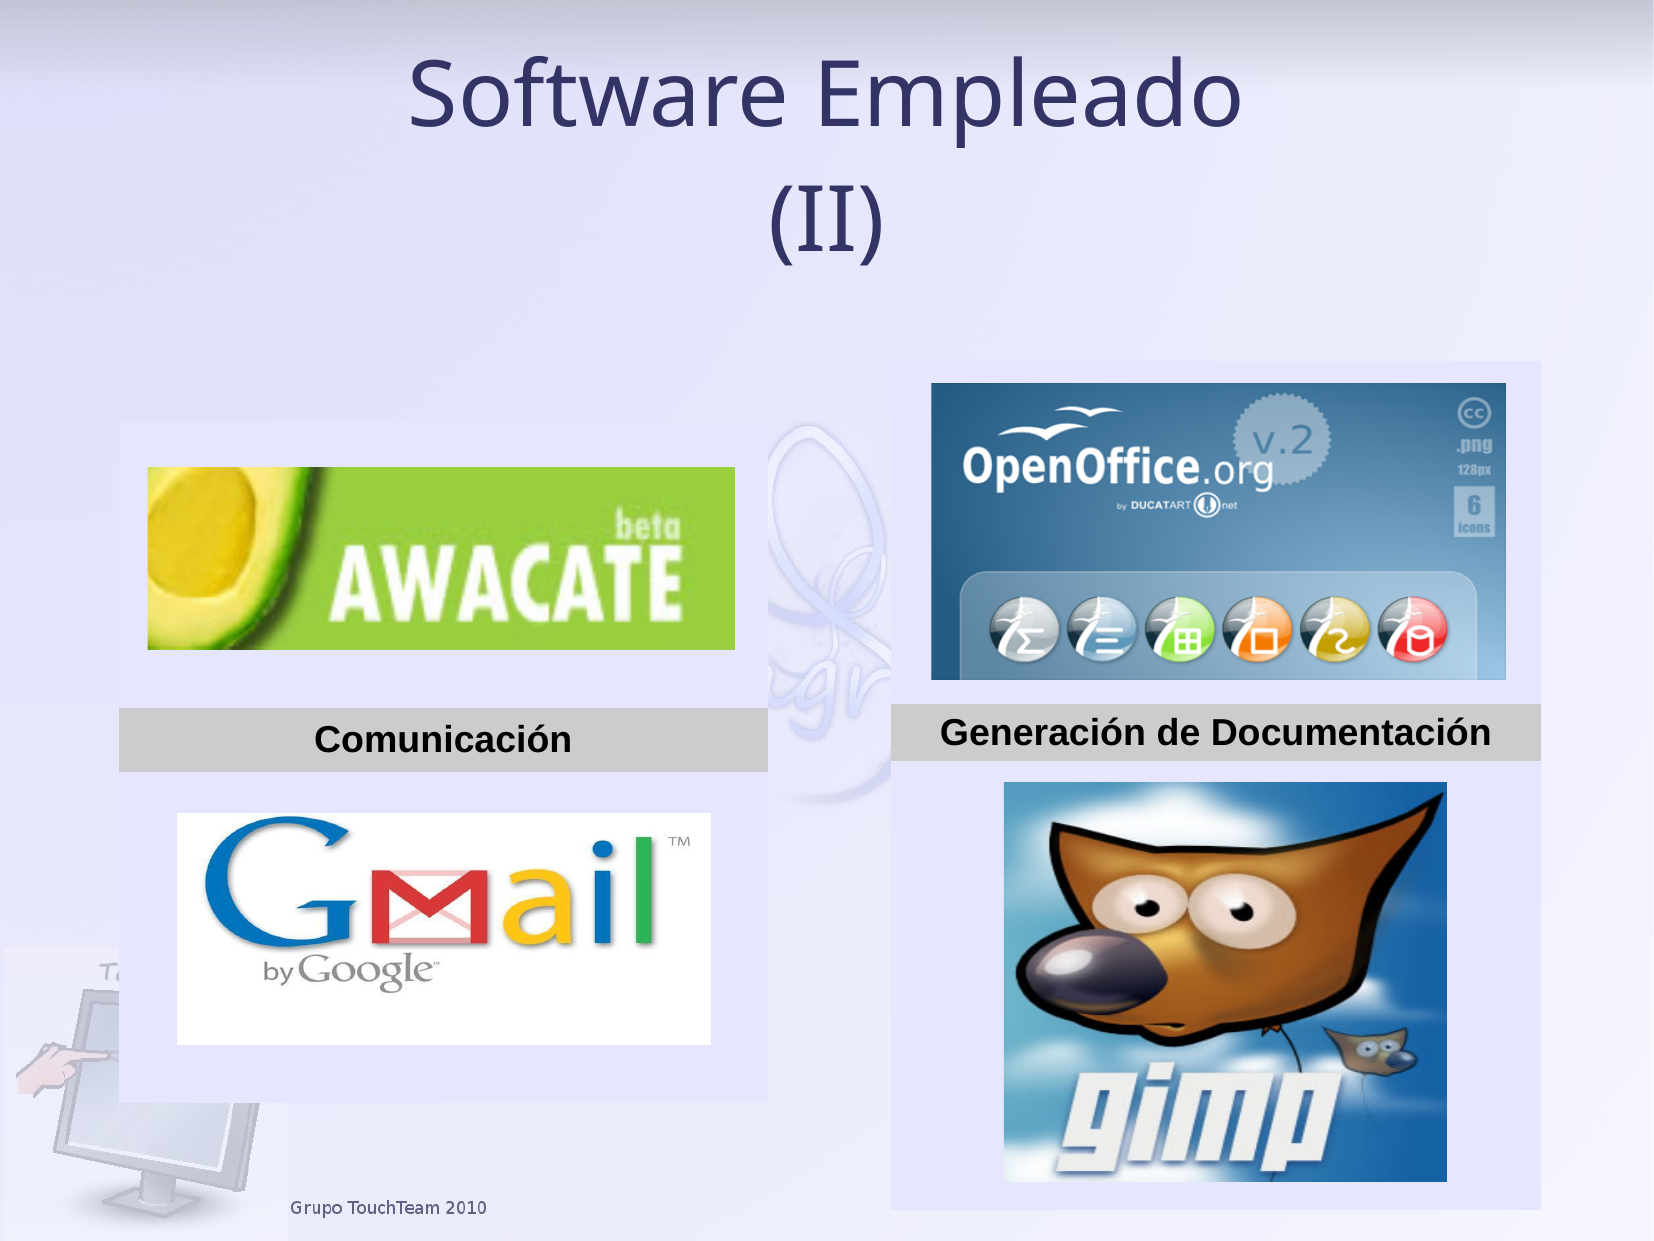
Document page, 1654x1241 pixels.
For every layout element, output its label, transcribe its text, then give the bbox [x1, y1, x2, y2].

table_cell Comunicación [119, 708, 768, 772]
picture [0, 0, 1654, 1241]
table_header [891, 361, 1541, 704]
table_cell Generación de Documentación [891, 704, 1541, 761]
title Software Empleado (II) [82, 0, 1571, 313]
table_cell [891, 761, 1541, 1210]
table_cell [119, 772, 768, 1103]
table_header [119, 422, 768, 708]
